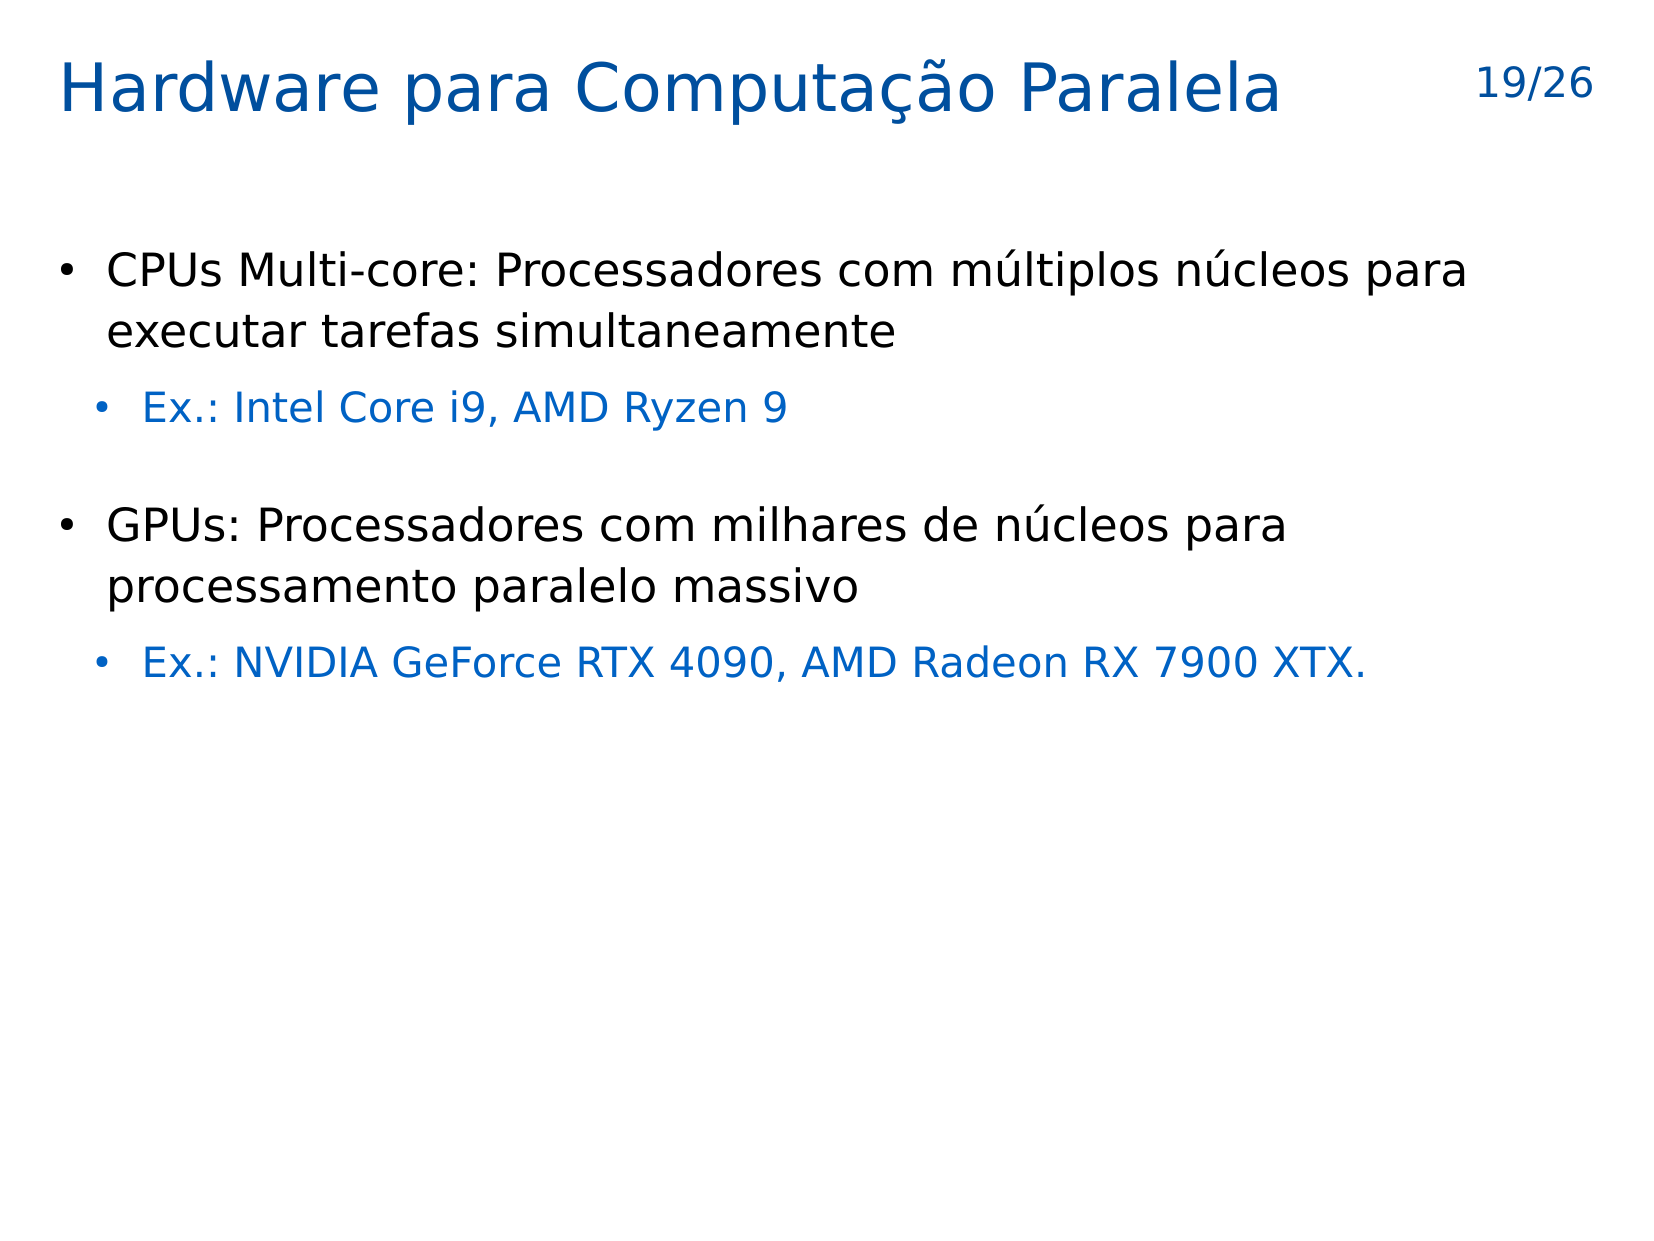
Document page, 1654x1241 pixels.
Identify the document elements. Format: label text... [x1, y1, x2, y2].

title Hardware para Computação Paralela [59, 29, 1625, 148]
list CPUs Multi-core: Processadores com múltiplos núcleos para executar tarefas simultaneamente Ex.: Intel Core i9, AMD Ryzen 9 GPUs: Processadores com milhares de núcleos para processamento paralelo massivo Ex.: NVIDIA GeForce RTX 4090, AMD Radeon RX 7900 XTX. [59, 236, 1595, 1211]
